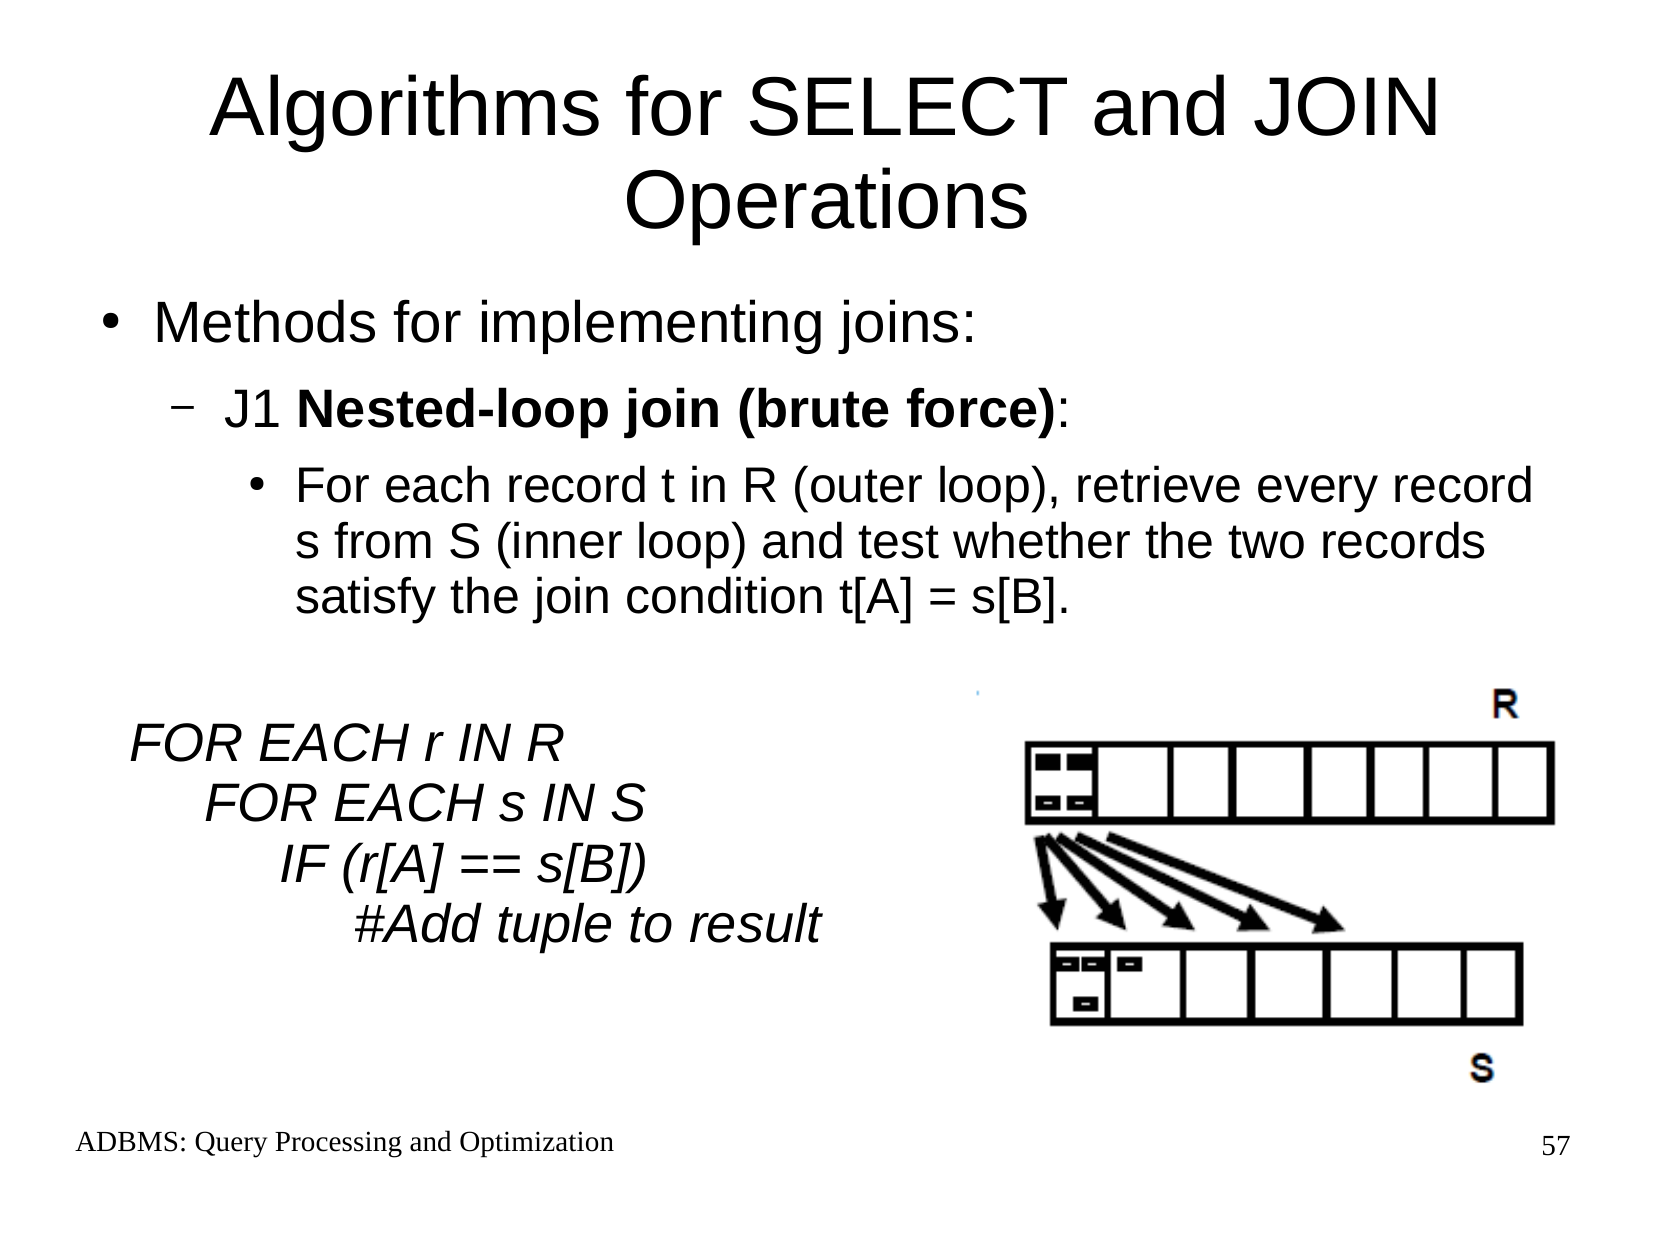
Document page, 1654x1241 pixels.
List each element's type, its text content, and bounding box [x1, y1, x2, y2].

text_box FOR EACH r IN R FOR EACH s IN S IF (r[A] == s[B]) #Add tuple to result [114, 705, 1000, 1066]
list Methods for implementing joins: J1 Nested-loop join (brute force): For each record t in R (outer loop), retrieve every record s from S (inner loop) and test whether the two records satisfy the join condition t[A] = s[B]. [82, 290, 1571, 1096]
title Algorithms for SELECT and JOIN Operations [82, 49, 1571, 257]
picture [971, 681, 1568, 1104]
